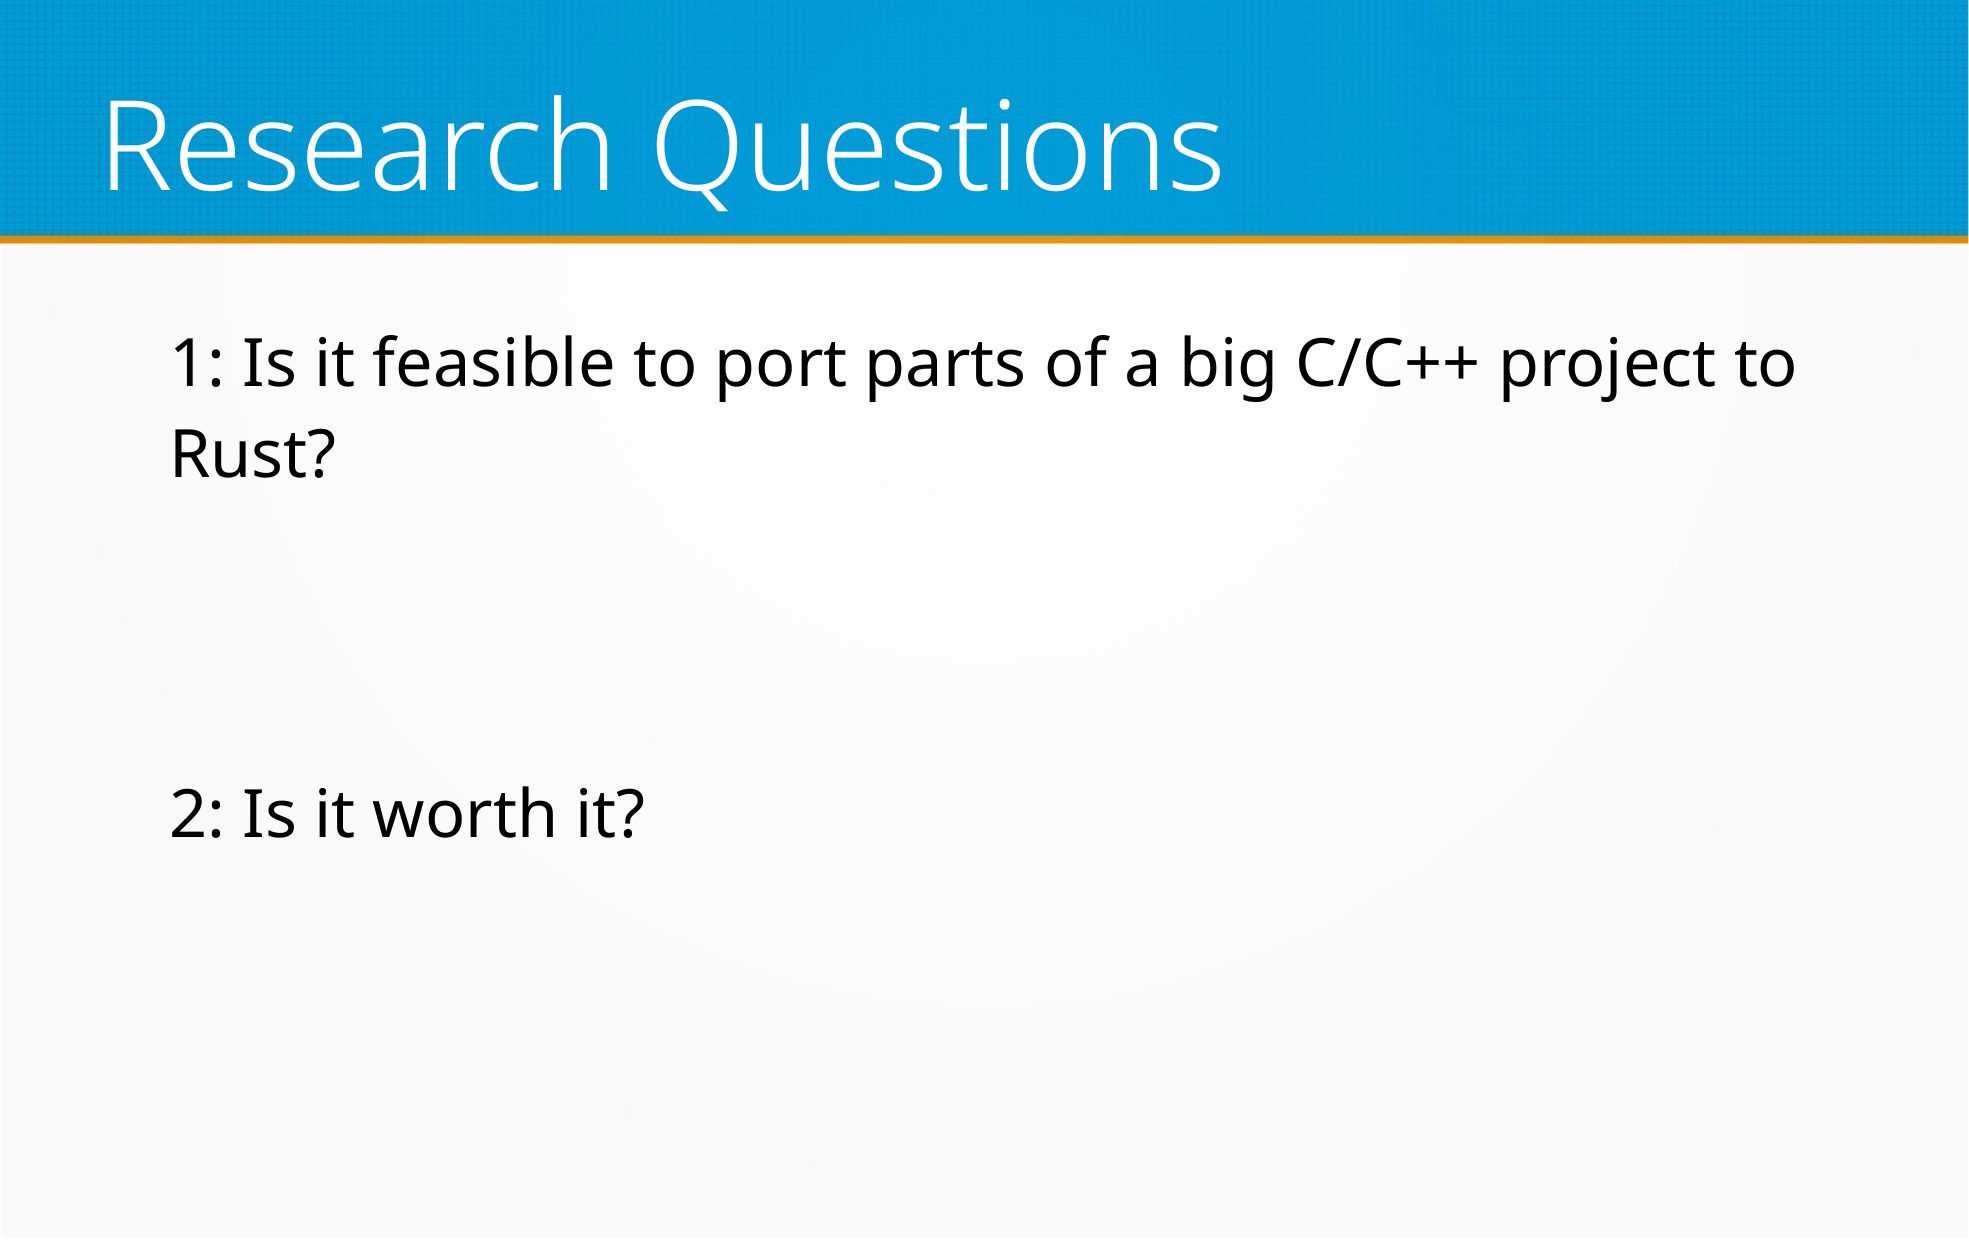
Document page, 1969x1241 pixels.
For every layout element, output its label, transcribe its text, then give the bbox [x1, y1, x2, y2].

picture [0, 233, 1969, 1241]
list 1: Is it feasible to port parts of a big C/C++ project to Rust? 2: Is it worth it? [98, 315, 1861, 1081]
title Research Questions [98, 19, 1870, 227]
